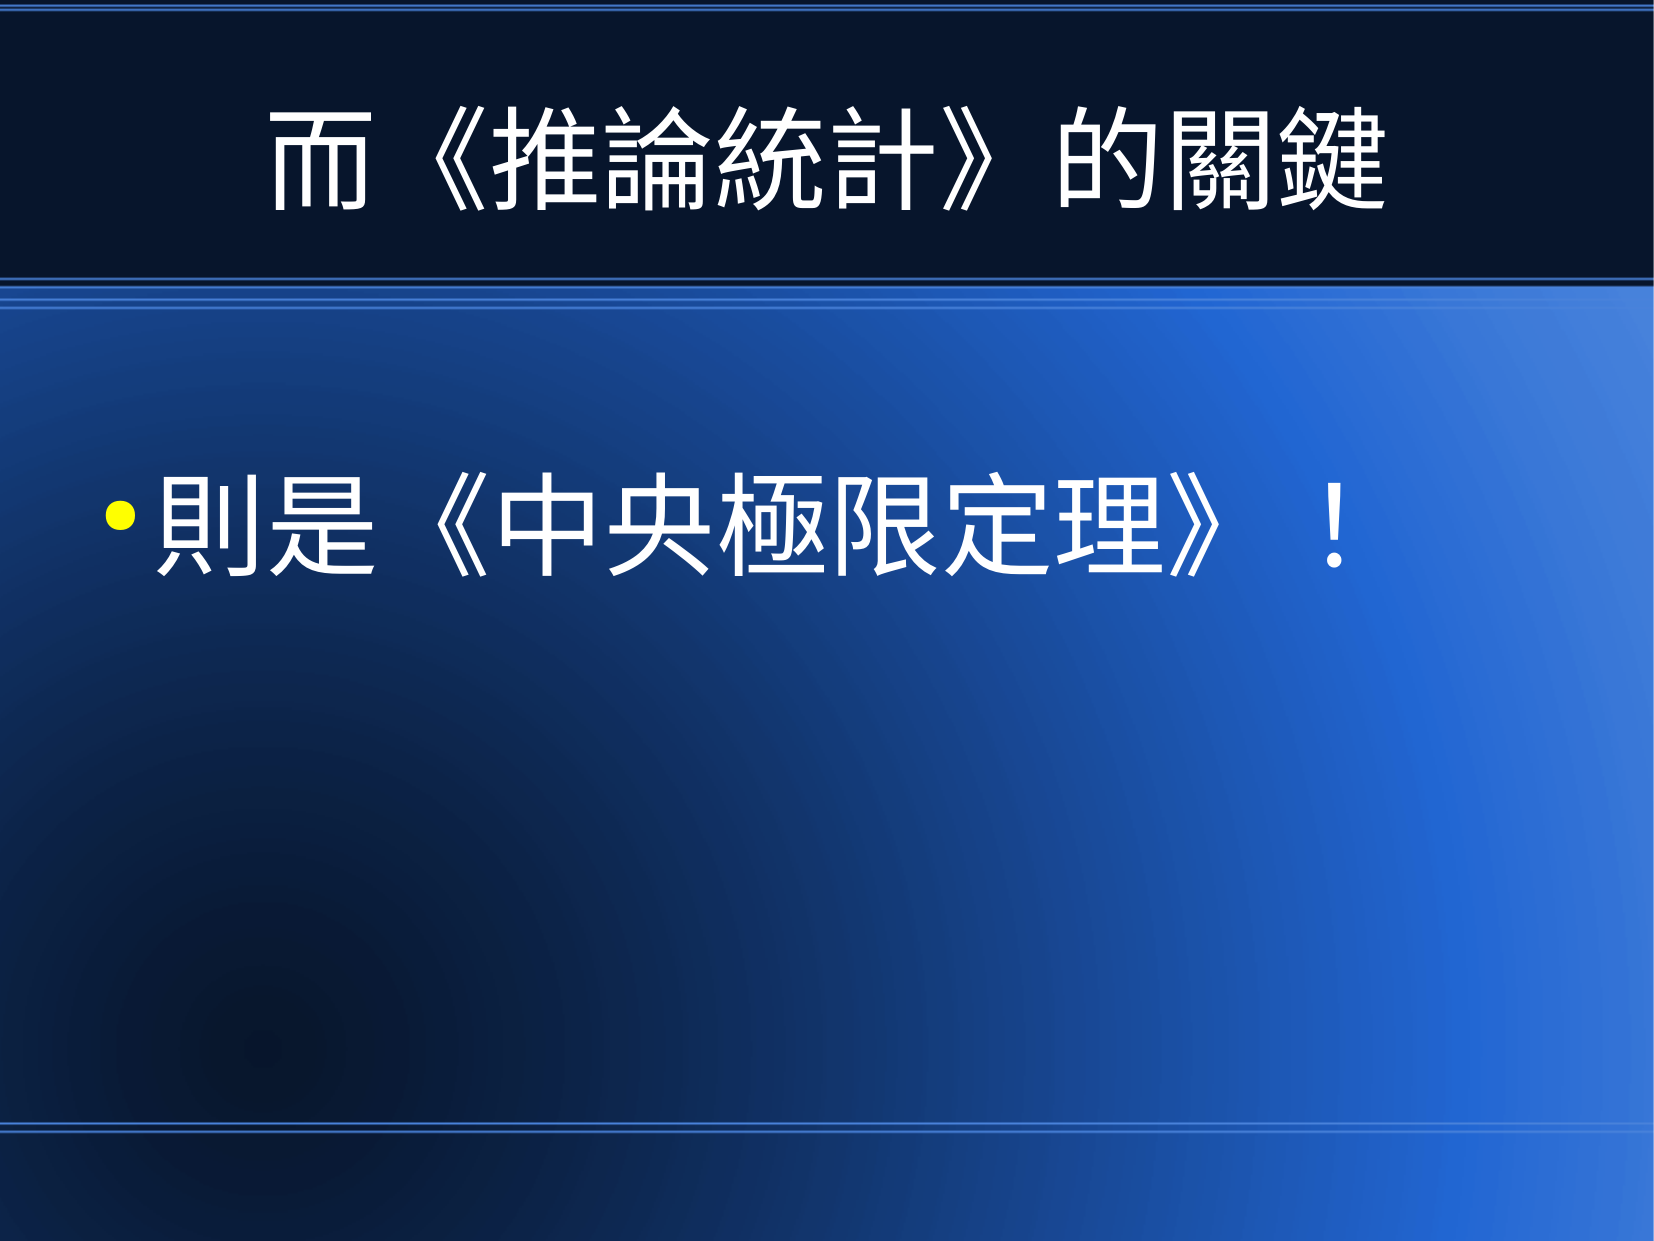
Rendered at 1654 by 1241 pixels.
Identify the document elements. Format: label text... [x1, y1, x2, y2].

title 而《推論統計》的關鍵 [82, 49, 1571, 257]
list 則是《中央極限定理》！ [82, 355, 1571, 1241]
picture [0, 0, 1654, 1241]
